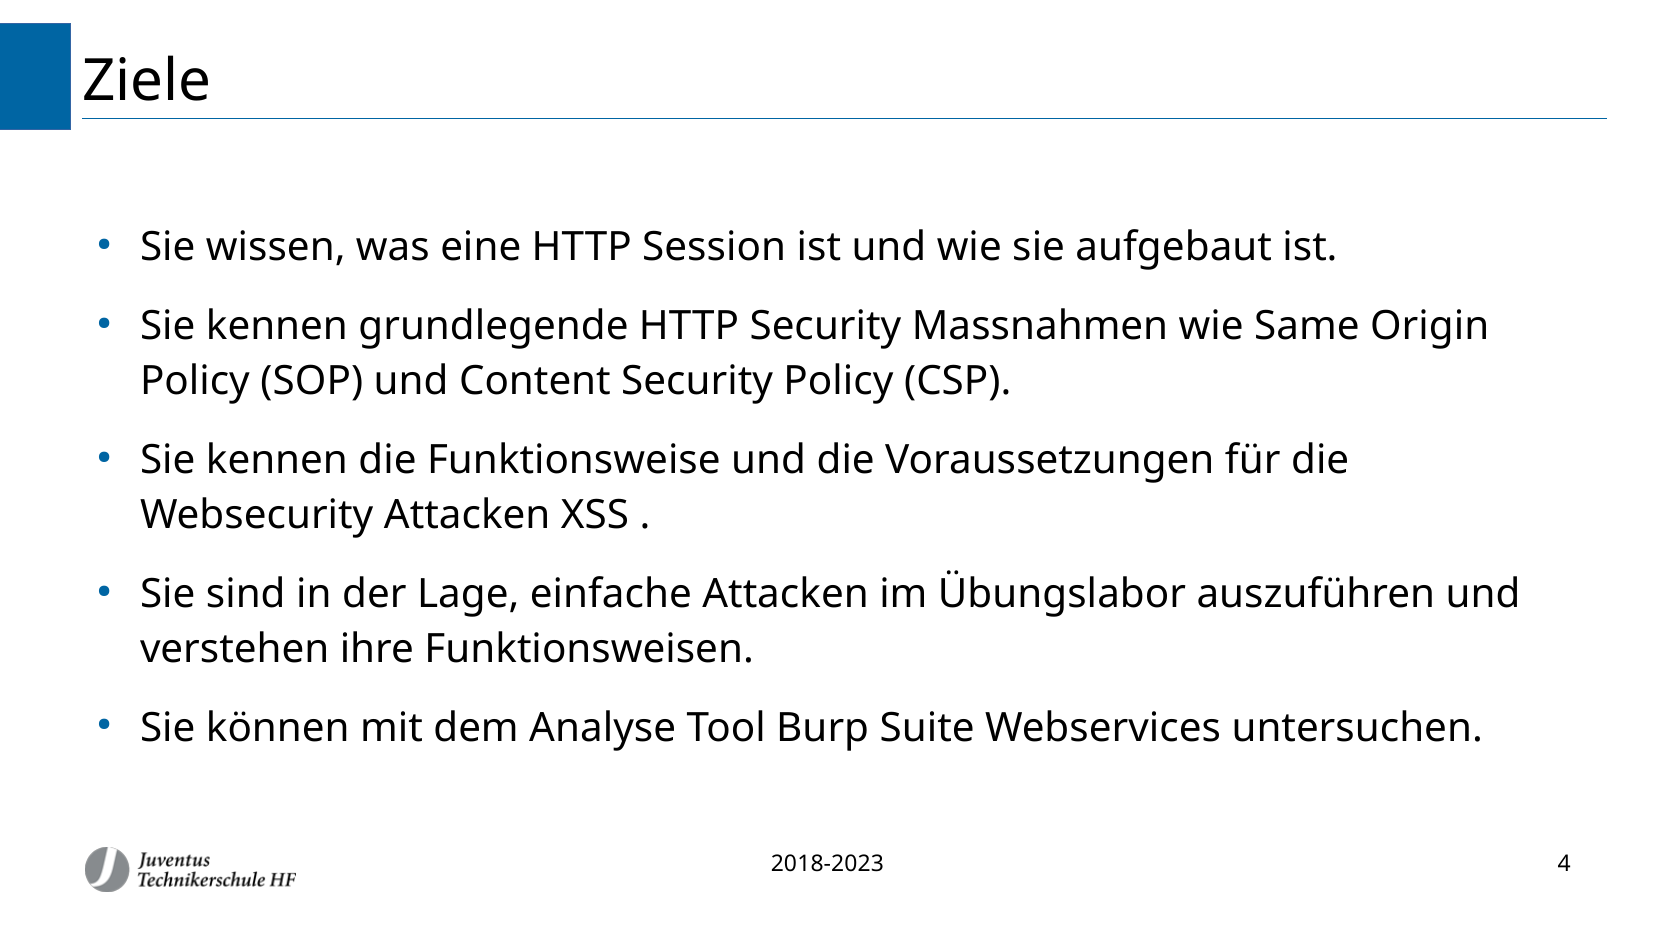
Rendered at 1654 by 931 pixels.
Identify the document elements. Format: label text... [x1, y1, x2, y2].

title Ziele [82, 37, 1571, 119]
picture [85, 847, 296, 892]
list Sie wissen, was eine HTTP Session ist und wie sie aufgebaut ist. Sie kennen grundlegende HTTP Security Massnahmen wie Same Origin Policy (SOP) und Content Security Policy (CSP). Sie kennen die Funktionsweise und die Voraussetzungen für die Websecurity Attacken XSS . Sie sind in der Lage, einfache Attacken im Übungslabor auszuführen und verstehen ihre Funktionsweisen. Sie können mit dem Analyse Tool Burp Suite Webservices untersuchen. [82, 217, 1571, 758]
